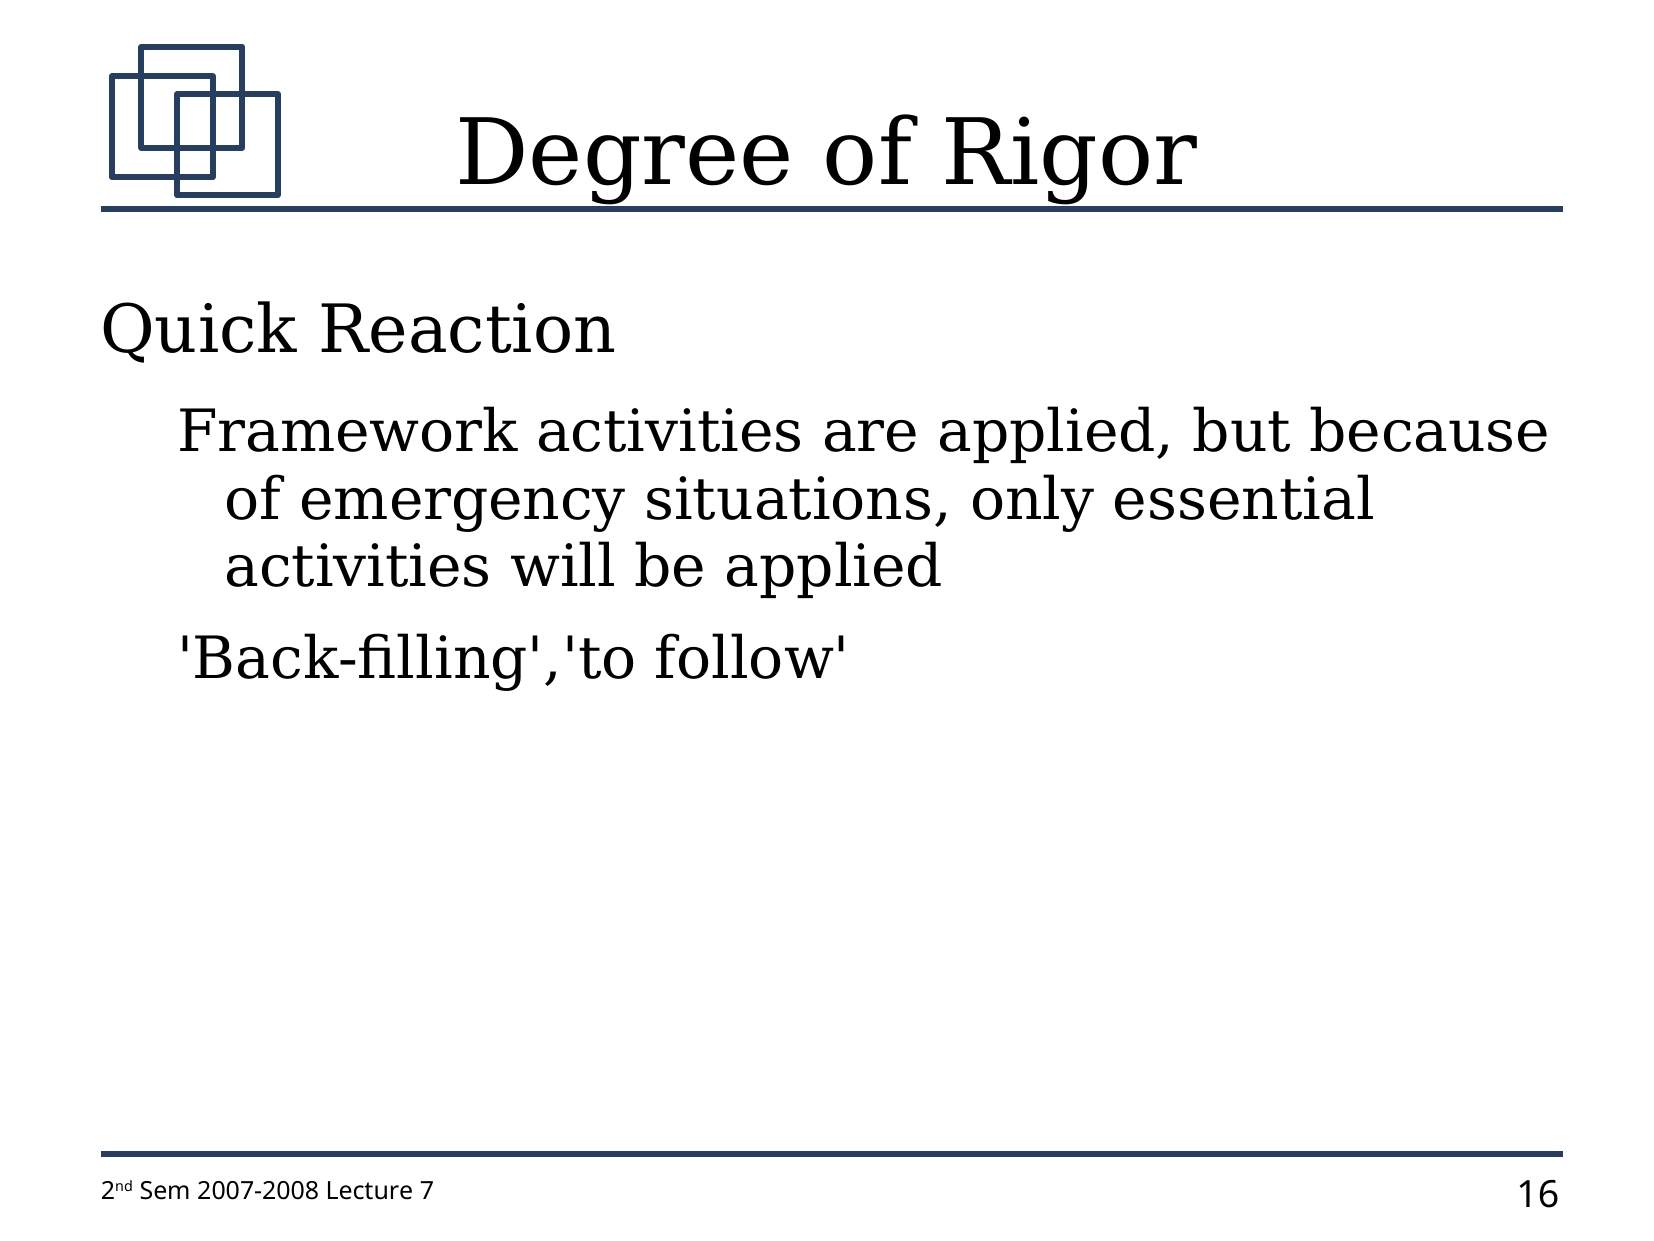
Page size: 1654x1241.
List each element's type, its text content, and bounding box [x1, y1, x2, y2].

title Degree of Rigor [82, 49, 1571, 257]
list Quick Reaction Framework activities are applied, but because of emergency situations, only essential activities will be applied 'Back-filling','to follow' [82, 290, 1571, 1109]
